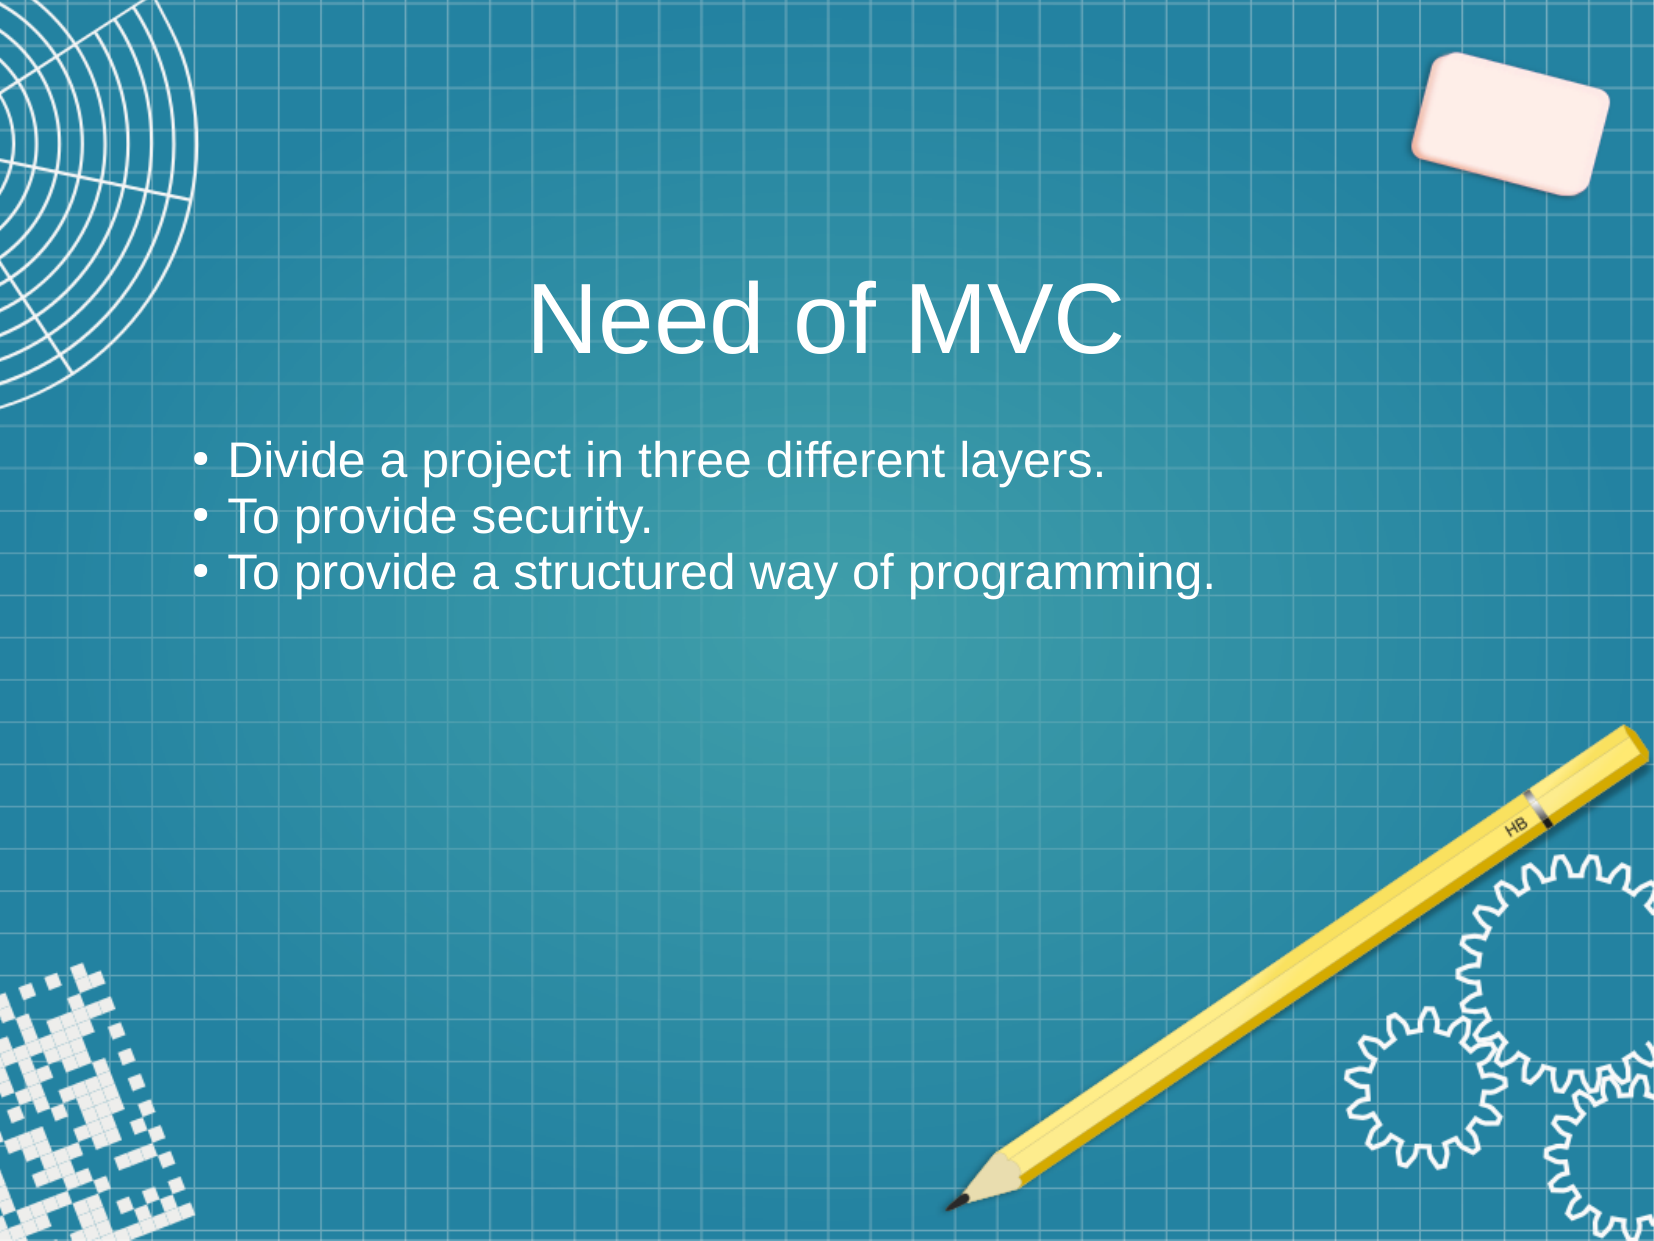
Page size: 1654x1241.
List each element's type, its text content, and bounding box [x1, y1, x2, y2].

text_box Divide a project in three different layers. To provide security. To provide a structured way of programming. [177, 425, 1441, 896]
title Need of MVC [82, 177, 1571, 461]
picture [0, 0, 1654, 1241]
